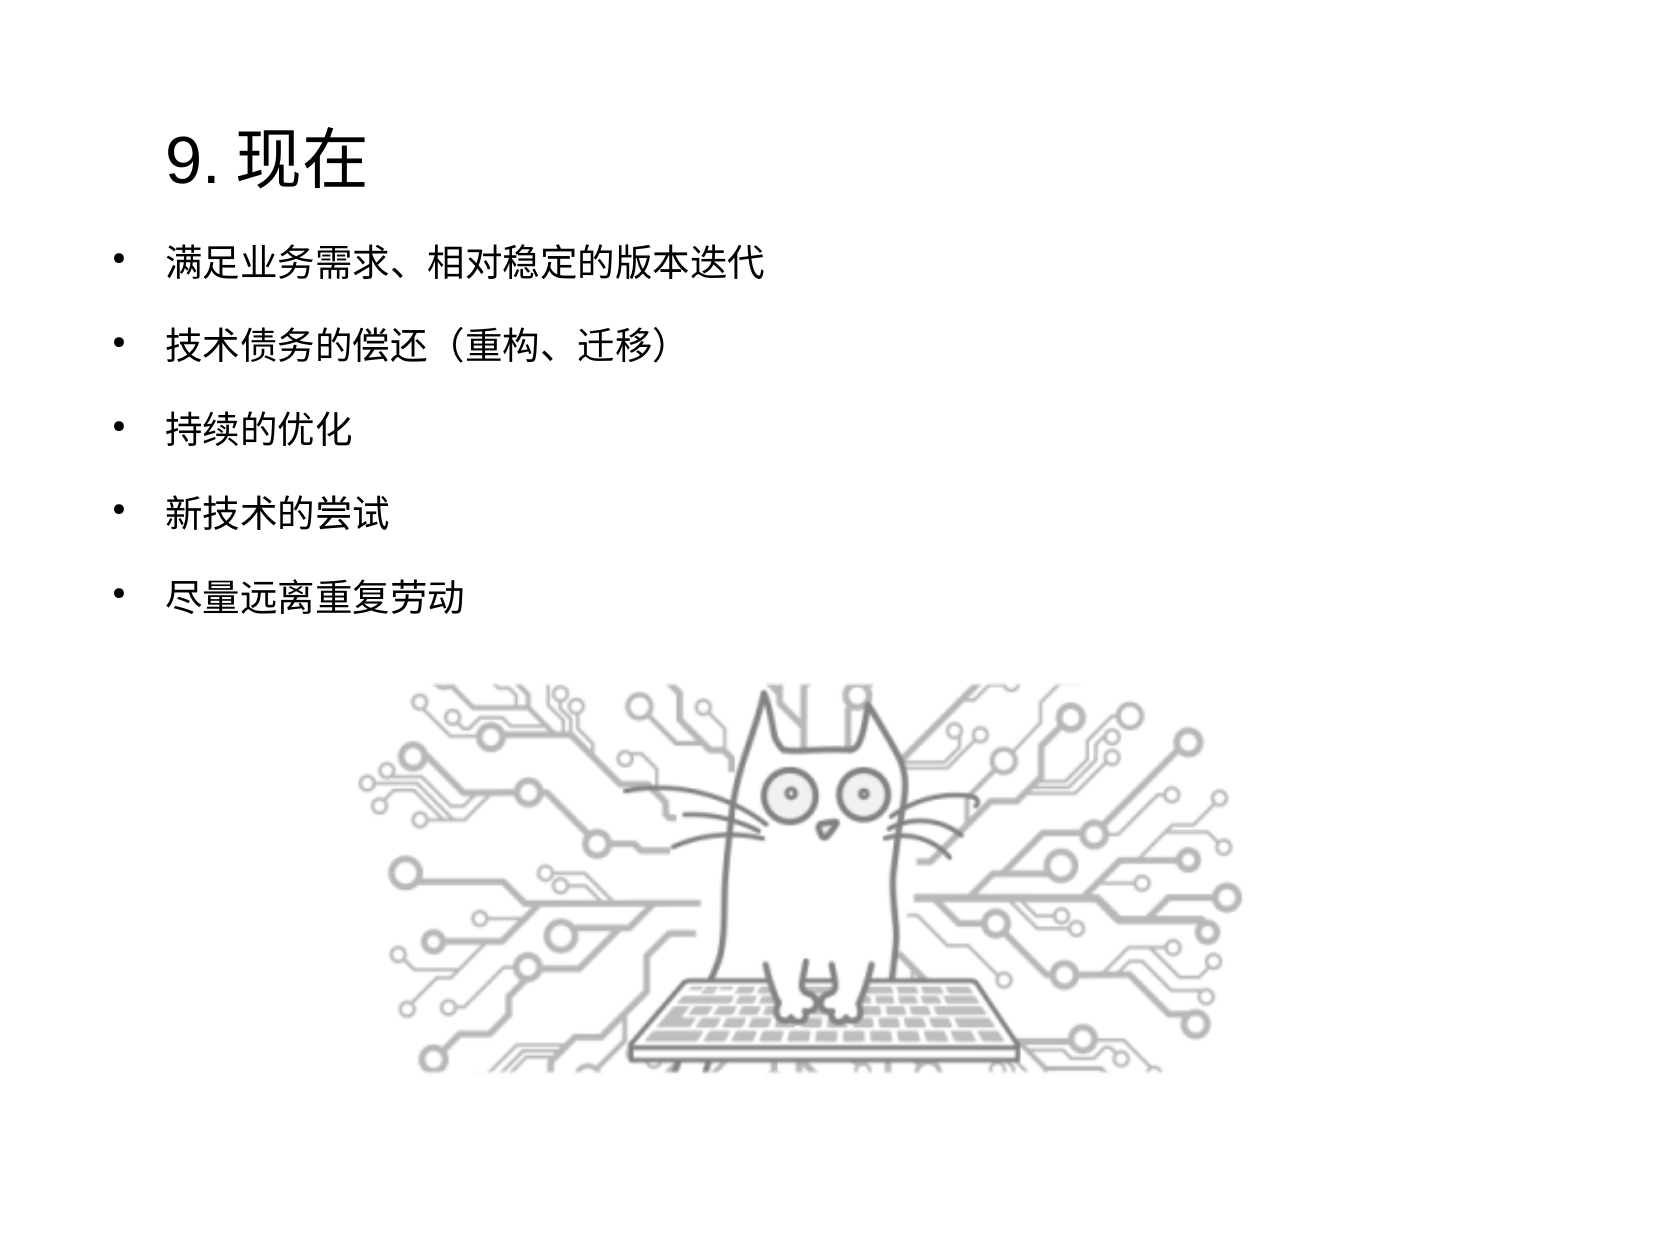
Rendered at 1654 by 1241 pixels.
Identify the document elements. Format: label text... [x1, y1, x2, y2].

list 9.现在 满足业务需求、相对稳定的版本迭代 技术债务的偿还（重构、迁移） 持续的优化 新技术的尝试 尽量远离重复劳动 [94, 106, 1571, 1146]
picture [271, 660, 1311, 1082]
